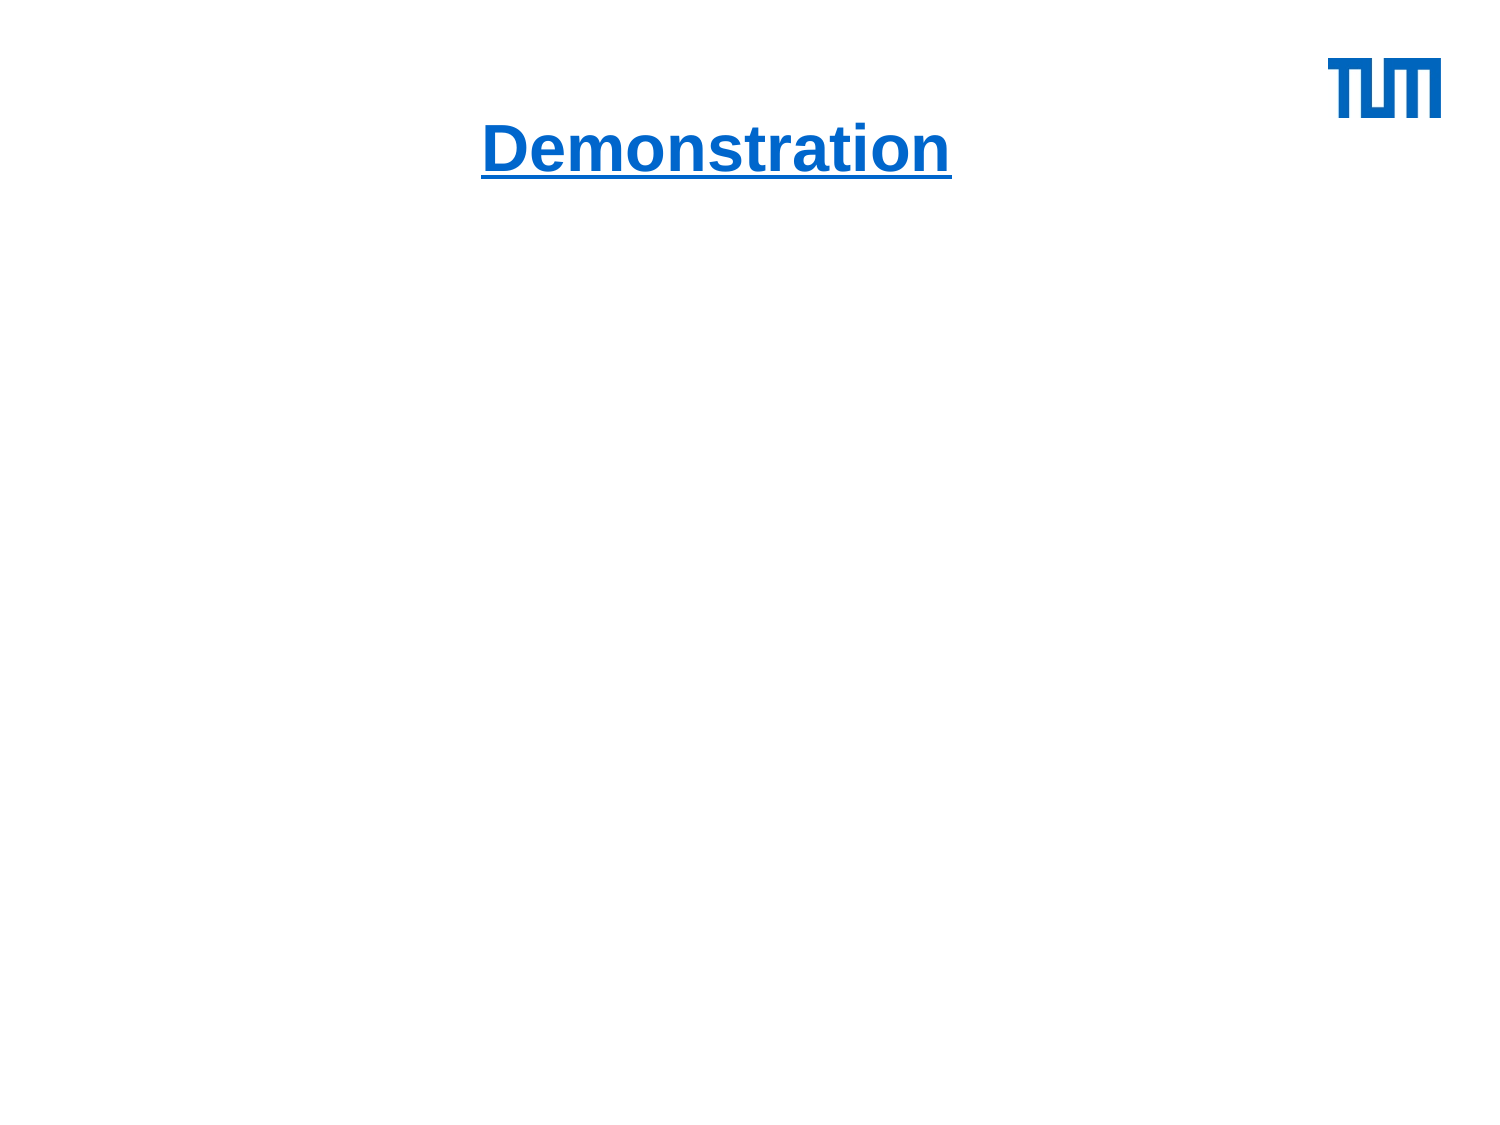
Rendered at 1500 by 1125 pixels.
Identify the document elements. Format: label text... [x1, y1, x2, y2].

title Demonstration [75, 44, 1359, 233]
picture [1359, 58, 1441, 118]
